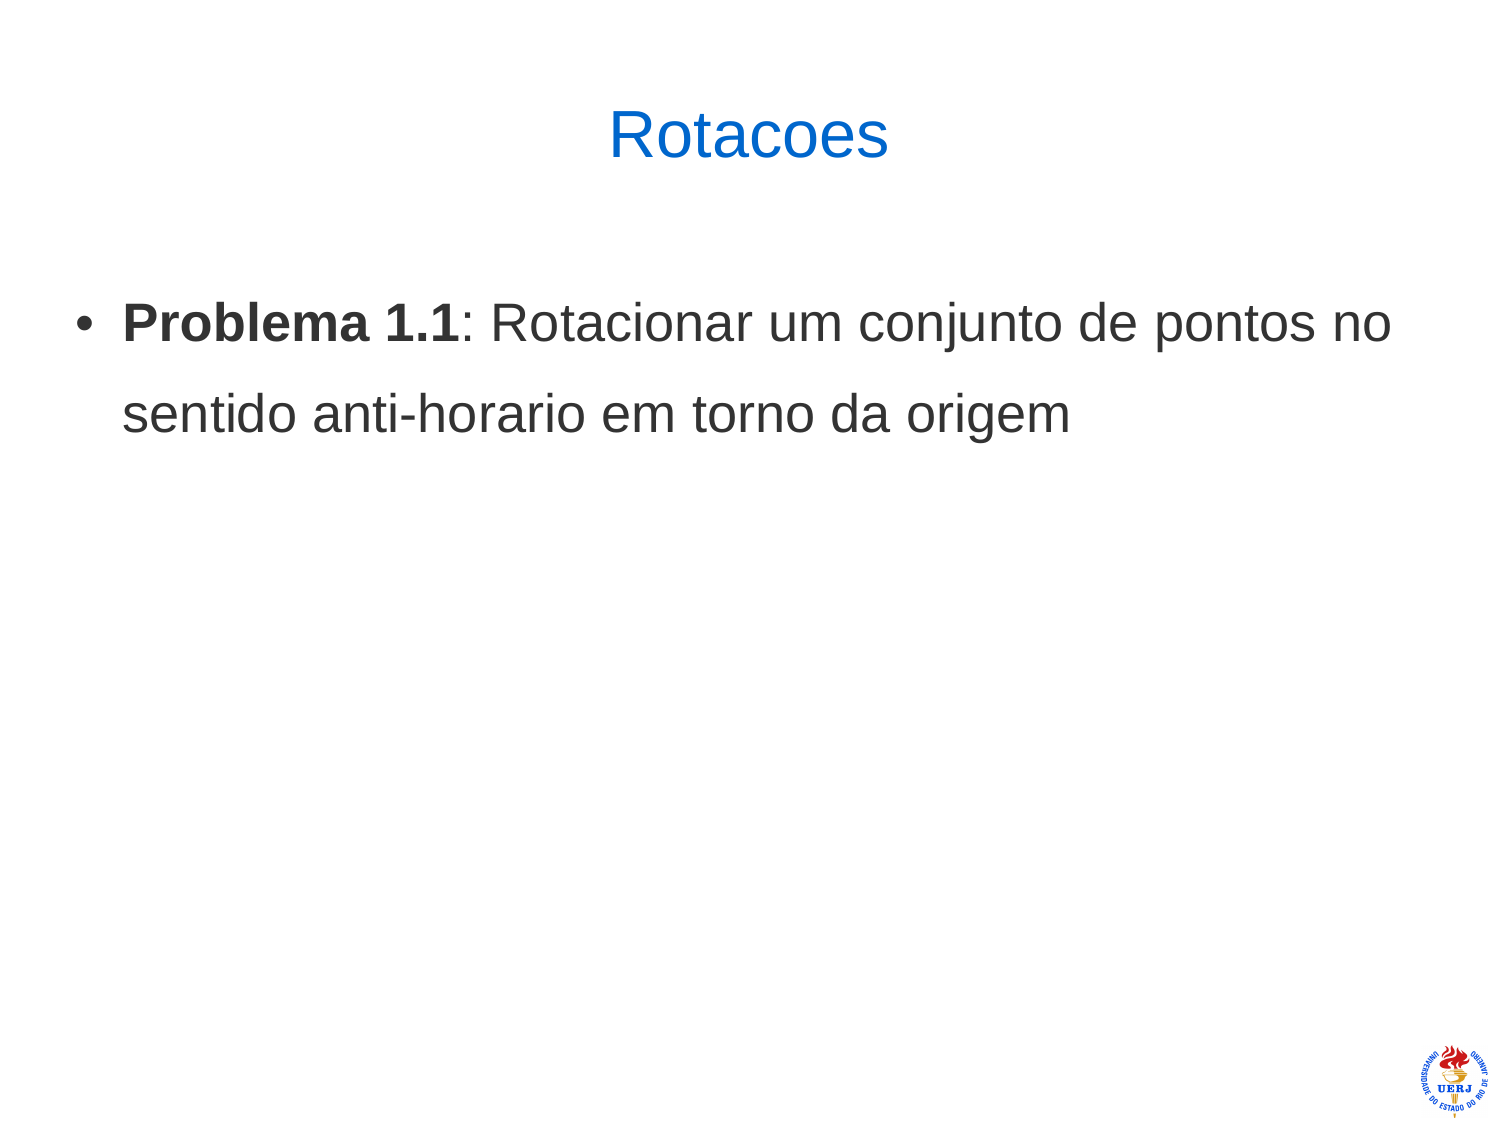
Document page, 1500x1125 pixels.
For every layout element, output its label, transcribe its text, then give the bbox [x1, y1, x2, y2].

picture [1421, 1045, 1488, 1118]
list Problema 1.1: Rotacionar um conjunto de pontos no sentido anti-horario em torno da origem [75, 262, 1424, 1004]
title Rotacoes [75, 45, 1424, 232]
